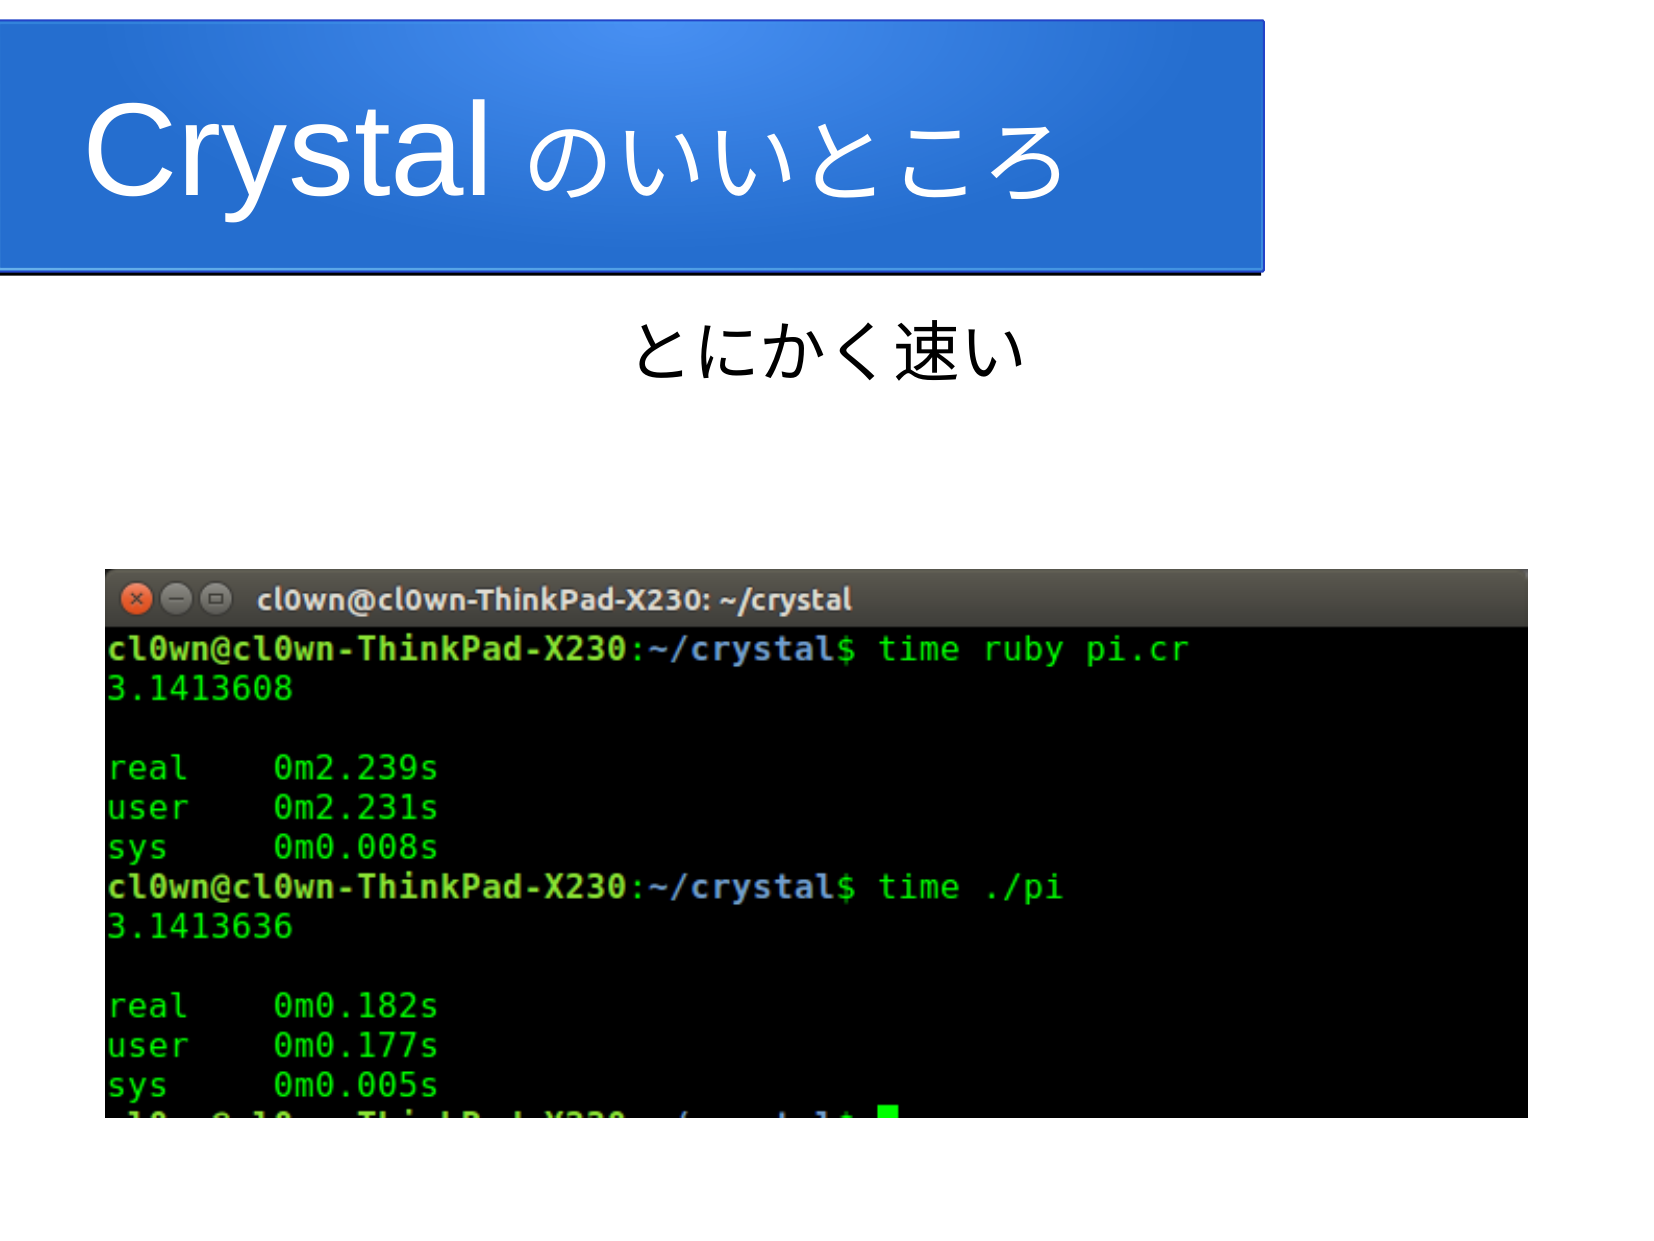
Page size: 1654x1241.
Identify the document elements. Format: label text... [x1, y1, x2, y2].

subtitle とにかく速い [82, 299, 1571, 1019]
picture [105, 569, 1528, 1118]
title Crystalのいいところ [82, 47, 1235, 252]
